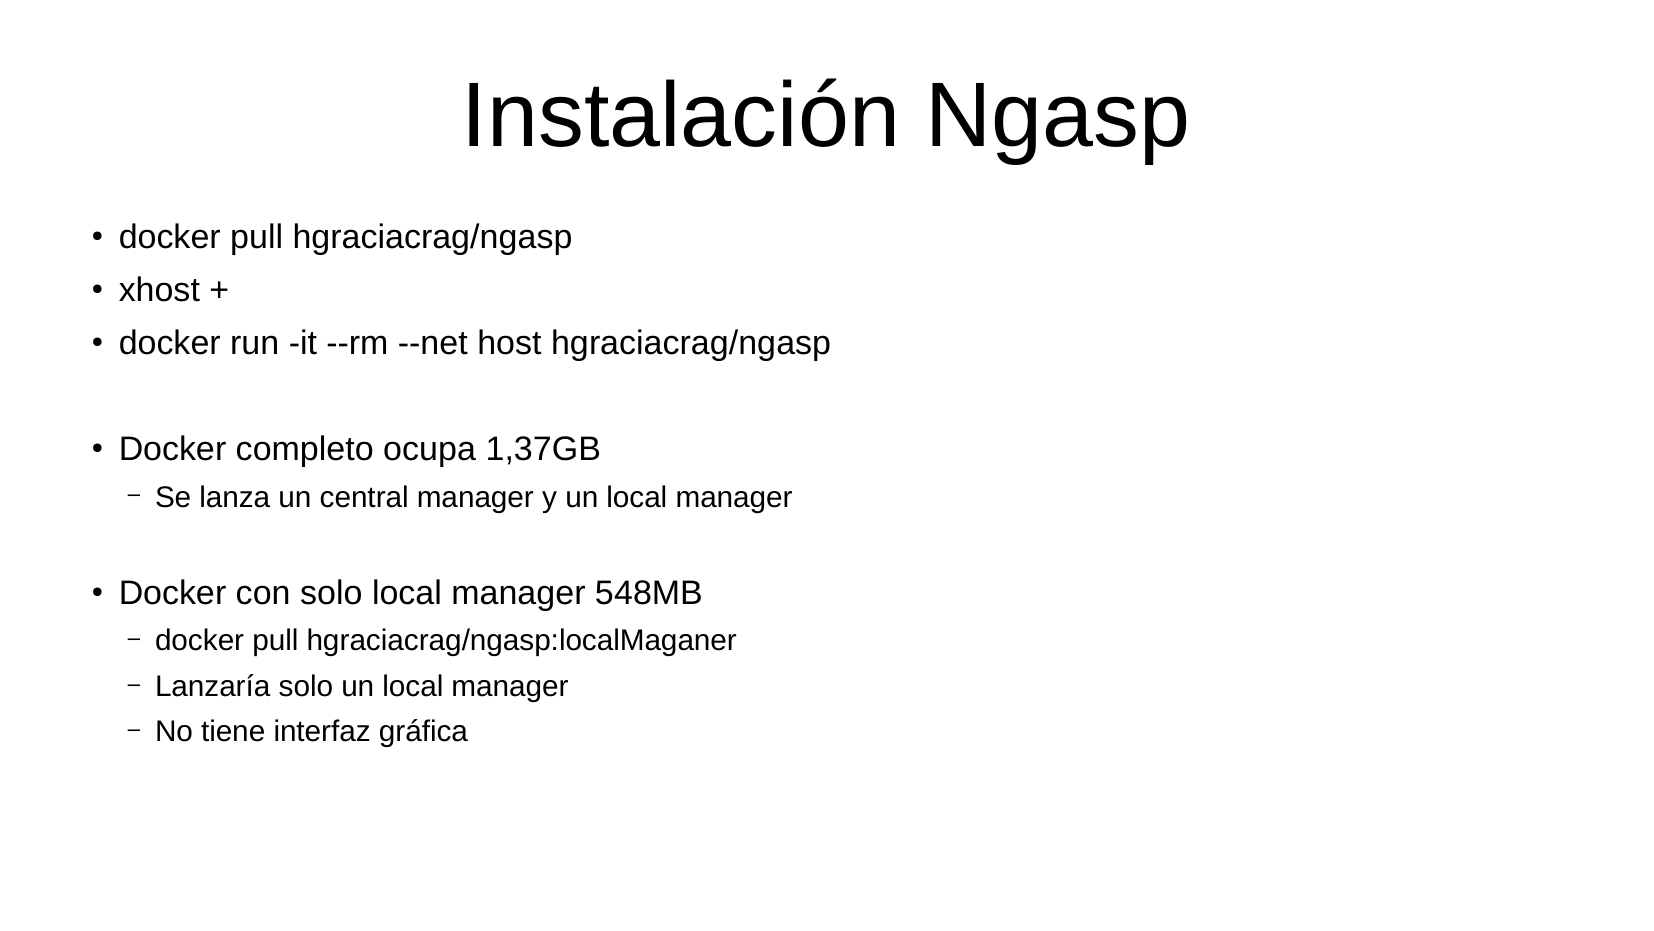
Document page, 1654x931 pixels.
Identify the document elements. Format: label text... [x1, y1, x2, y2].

text_box [82, 217, 1571, 758]
title Instalación Ngasp [82, 37, 1571, 193]
